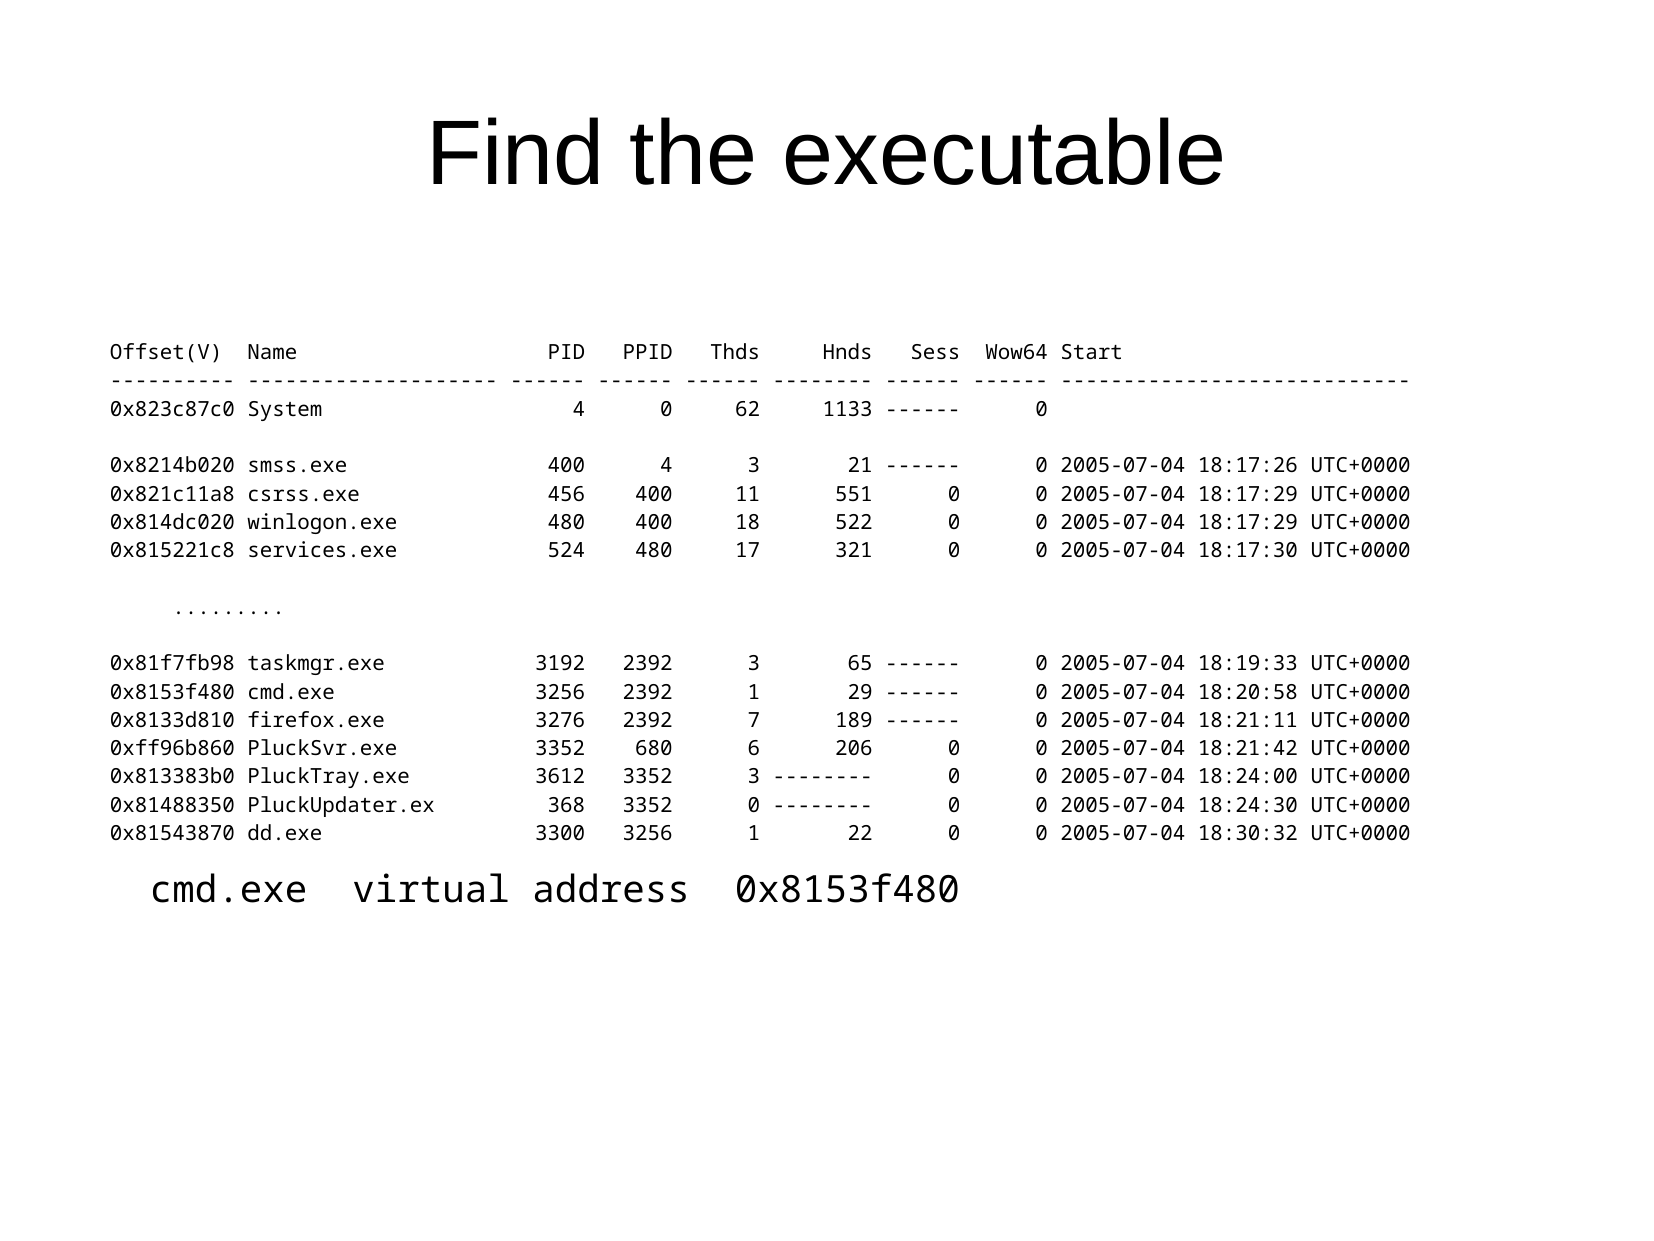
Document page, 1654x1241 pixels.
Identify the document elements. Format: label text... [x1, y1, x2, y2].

text_box cmd.exe virtual address 0x8153f480 [135, 855, 975, 912]
title Find the executable [82, 49, 1571, 257]
text_box Offset(V) Name PID PPID Thds Hnds Sess Wow64 Start ---------- -------------------- ------ ------ ------ -------- ------ ------ ---------------------------- 0x823c87c0 System 4 0 62 1133 ------ 0 0x8214b020 smss.exe 400 4 3 21 ------ 0 2005-07-04 18:17:26 UTC+0000 0x821c11a8 csrss.exe 456 400 11 551 0 0 2005-07-04 18:17:29 UTC+0000 0x814dc020 winlogon.exe 480 400 18 522 0 0 2005-07-04 18:17:29 UTC+0000 0x815221c8 services.exe 524 480 17 321 0 0 2005-07-04 18:17:30 UTC+0000 ......... 0x81f7fb98 taskmgr.exe 3192 2392 3 65 ------ 0 2005-07-04 18:19:33 UTC+0000 0x8153f480 cmd.exe 3256 2392 1 29 ------ 0 2005-07-04 18:20:58 UTC+0000 0x8133d810 firefox.exe 3276 2392 7 189 ------ 0 2005-07-04 18:21:11 UTC+0000 0xff96b860 PluckSvr.exe 3352 680 6 206 0 0 2005-07-04 18:21:42 UTC+0000 0x813383b0 PluckTray.exe 3612 3352 3 -------- 0 0 2005-07-04 18:24:00 UTC+0000 0x81488350 PluckUpdater.ex 368 3352 0 -------- 0 0 2005-07-04 18:24:30 UTC+0000 0x81543870 dd.exe 3300 3256 1 22 0 0 2005-07-04 18:30:32 UTC+0000 [95, 330, 1531, 759]
